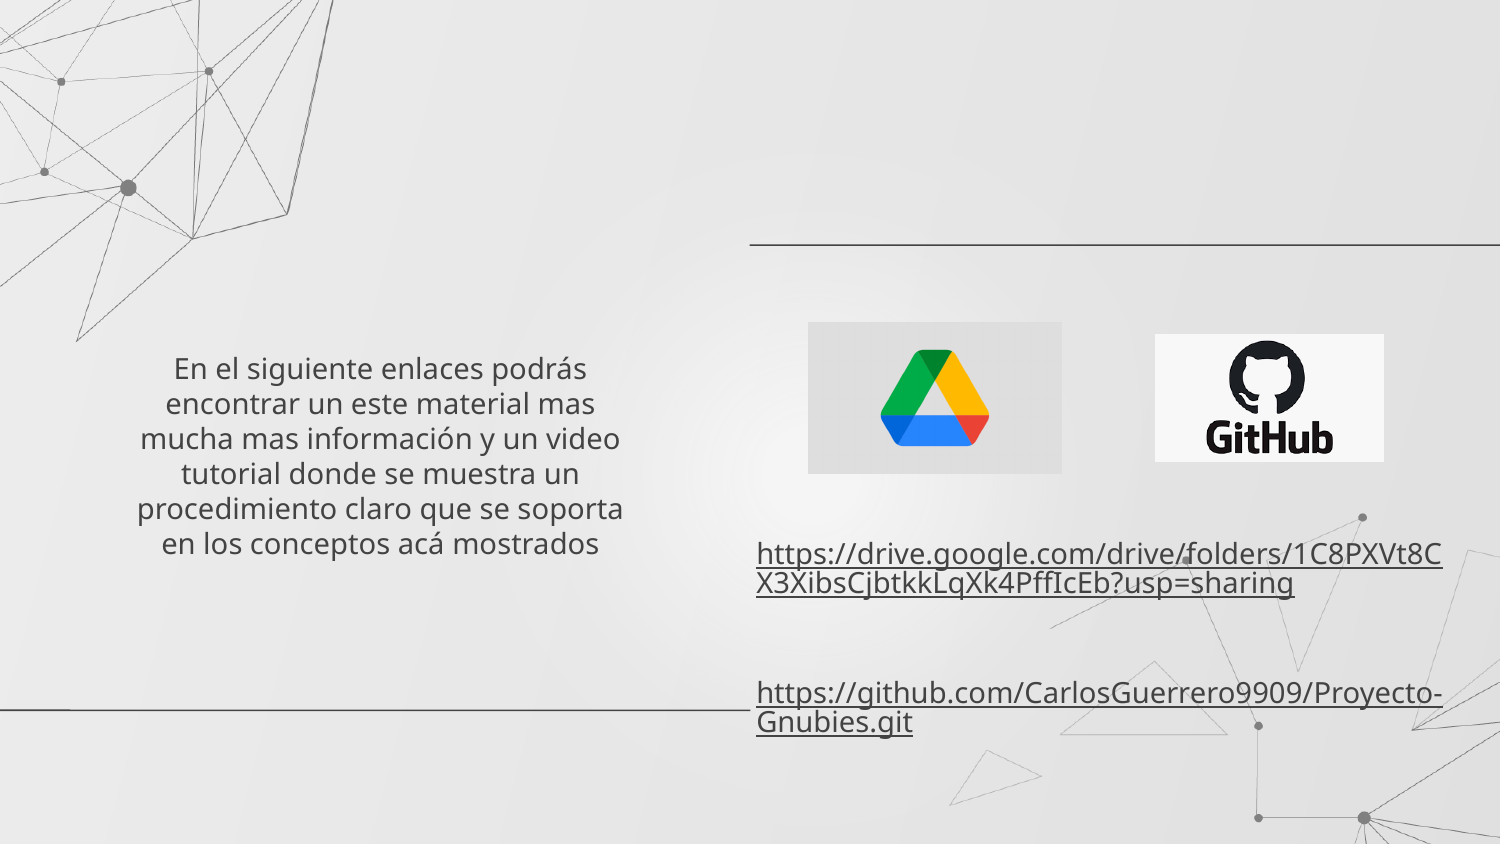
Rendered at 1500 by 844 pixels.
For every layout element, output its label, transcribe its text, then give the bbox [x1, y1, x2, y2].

picture [0, 0, 1500, 844]
subtitle En el siguiente enlaces podrás encontrar un este material mas mucha mas información y un video tutorial donde se muestra un procedimiento claro que se soporta en los conceptos acá mostrados [115, 335, 646, 588]
subtitle https://drive.google.com/drive/folders/1C8PXVt8CX3XibsCjbtkkLqXk4PffIcEb?usp=sharing https://github.com/CarlosGuerrero9909/Proyecto-Gnubies.git [741, 520, 1472, 606]
